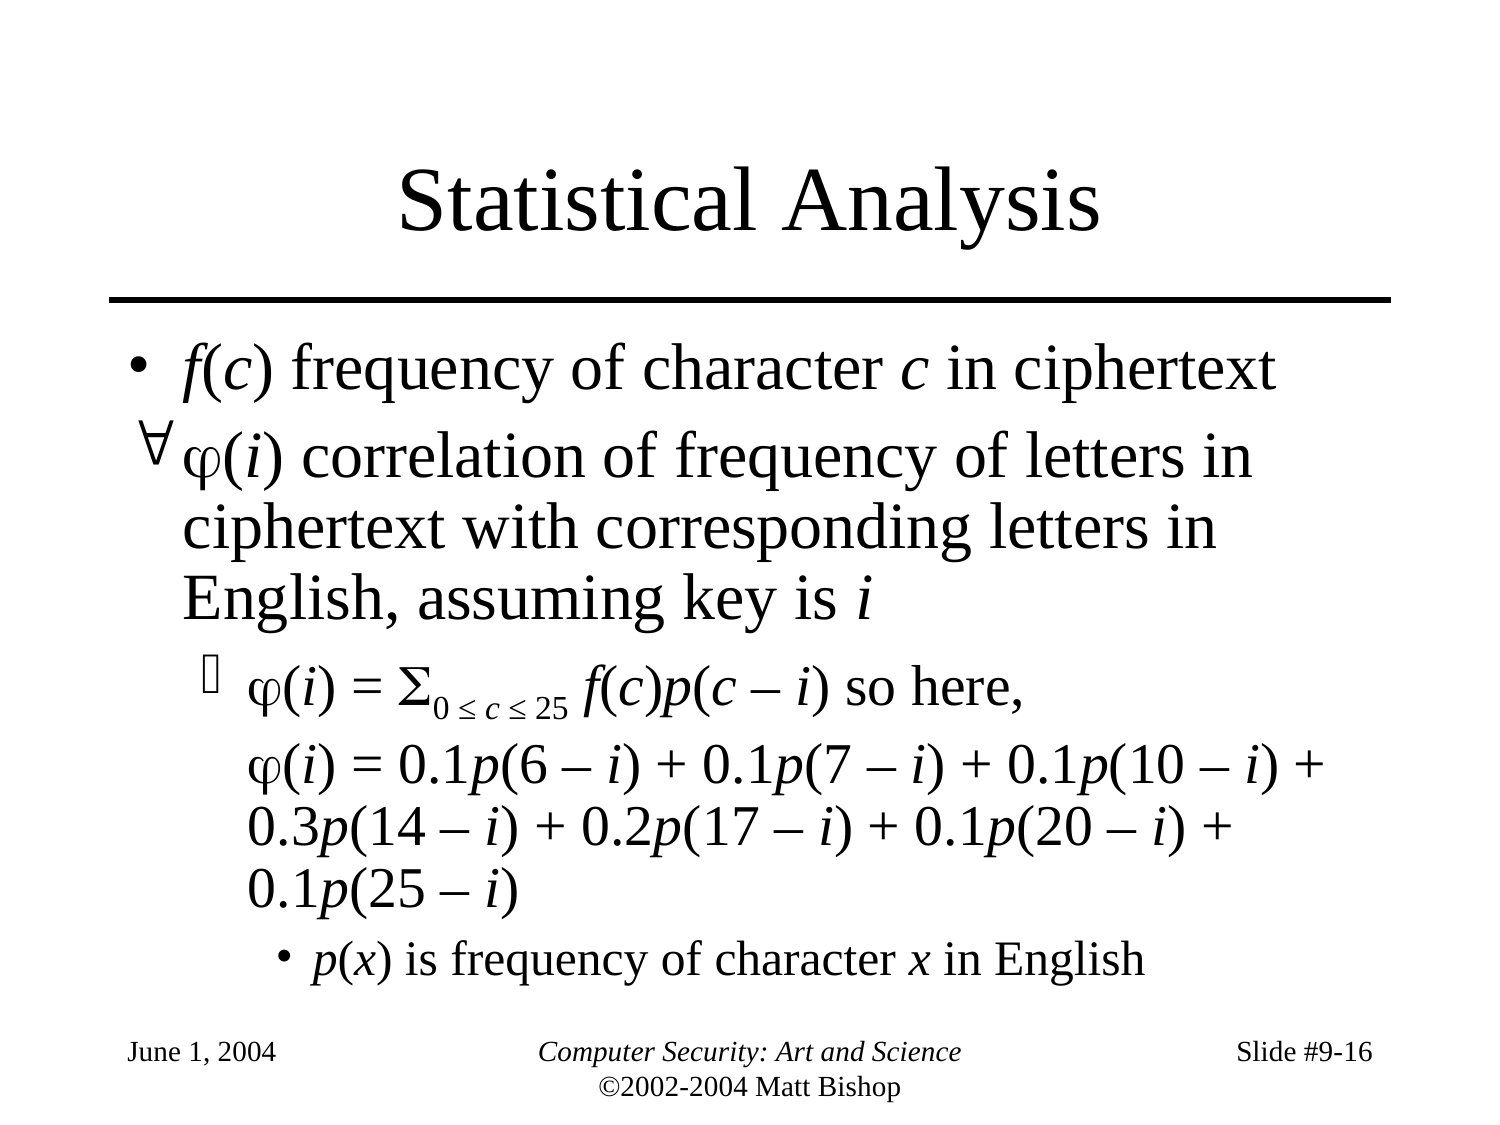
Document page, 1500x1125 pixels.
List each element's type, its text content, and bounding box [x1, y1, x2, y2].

list f(c) frequency of character c in ciphertext (i) correlation of frequency of letters in ciphertext with corresponding letters in English, assuming key is i (i) = 0 ≤ c ≤ 25 f(c)p(c – i) so here, (i) = 0.1p(6 – i) + 0.1p(7 – i) + 0.1p(10 – i) + 0.3p(14 – i) + 0.2p(17 – i) + 0.1p(20 – i) + 0.1p(25 – i) p(x) is frequency of character x in English [112, 324, 1388, 1000]
title Statistical Analysis [112, 99, 1388, 288]
